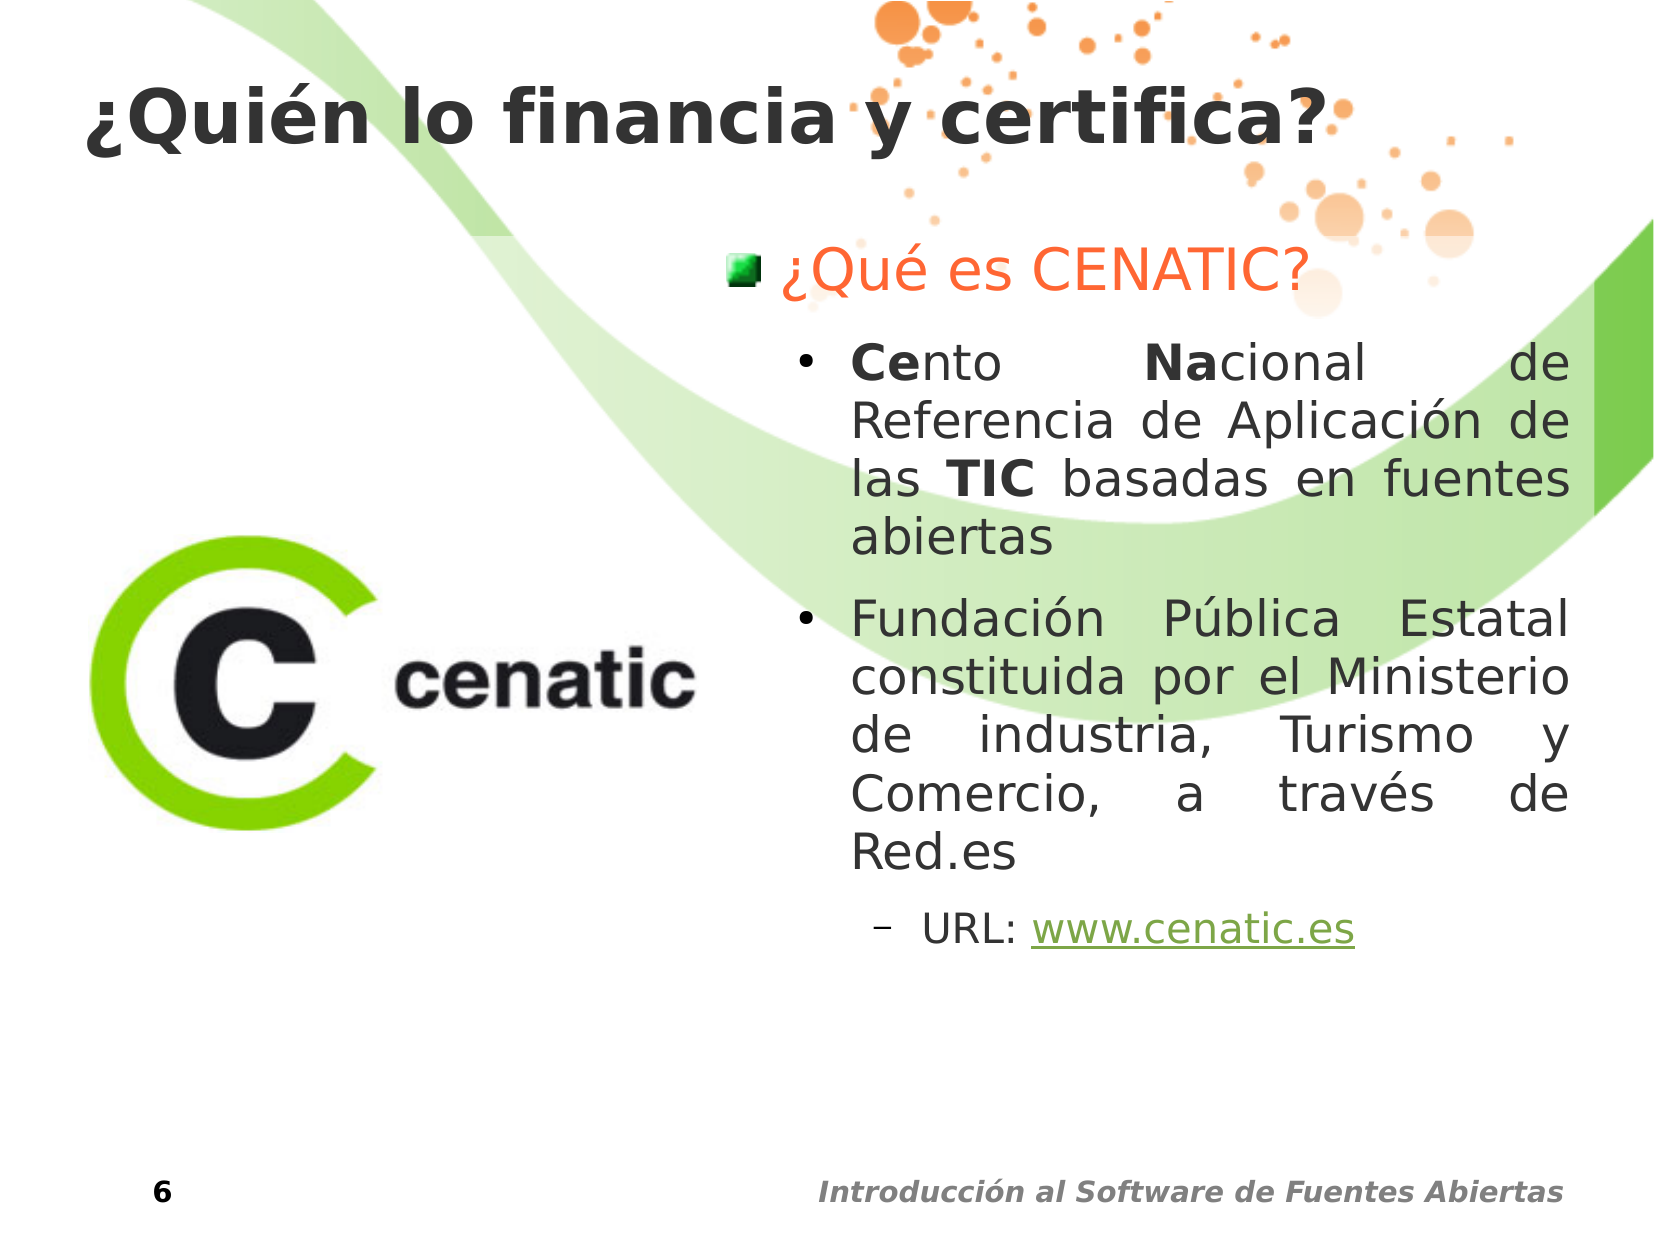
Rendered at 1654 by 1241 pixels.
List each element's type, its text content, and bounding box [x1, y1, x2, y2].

picture [185, 0, 1654, 754]
picture [88, 534, 699, 833]
title ¿Quién lo financia y certifica? [82, 29, 1571, 207]
list ¿Qué es CENATIC? Cento Nacional de Referencia de Aplicación de las TIC basadas en fuentes abiertas Fundación Pública Estatal constituida por el Ministerio de industria, Turismo y Comercio, a través de Red.es URL: www.cenatic.es [708, 236, 1572, 1152]
